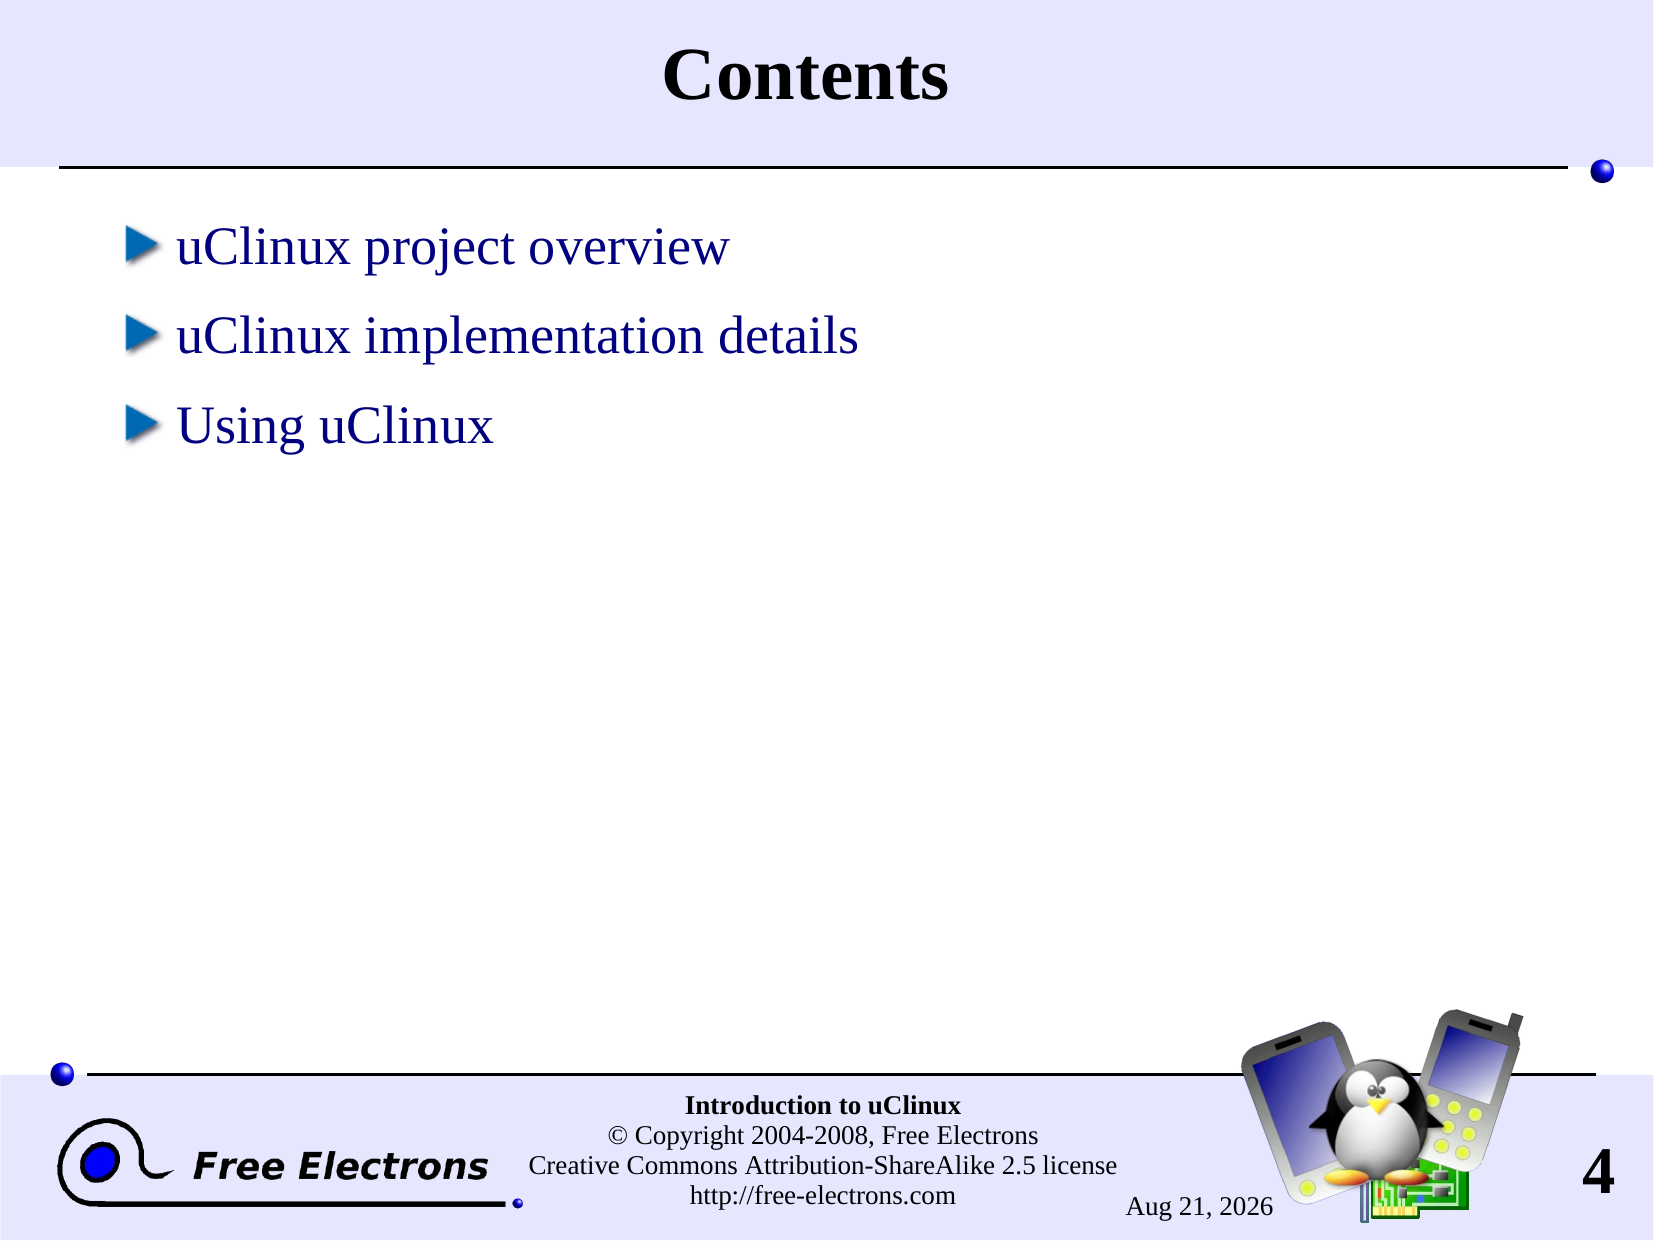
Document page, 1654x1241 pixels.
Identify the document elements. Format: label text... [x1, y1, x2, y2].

list uClinux project overview uClinux implementation details Using uClinux [105, 216, 1518, 1066]
picture [1231, 1007, 1538, 1241]
title Contents [60, 25, 1551, 124]
picture [50, 1107, 527, 1216]
